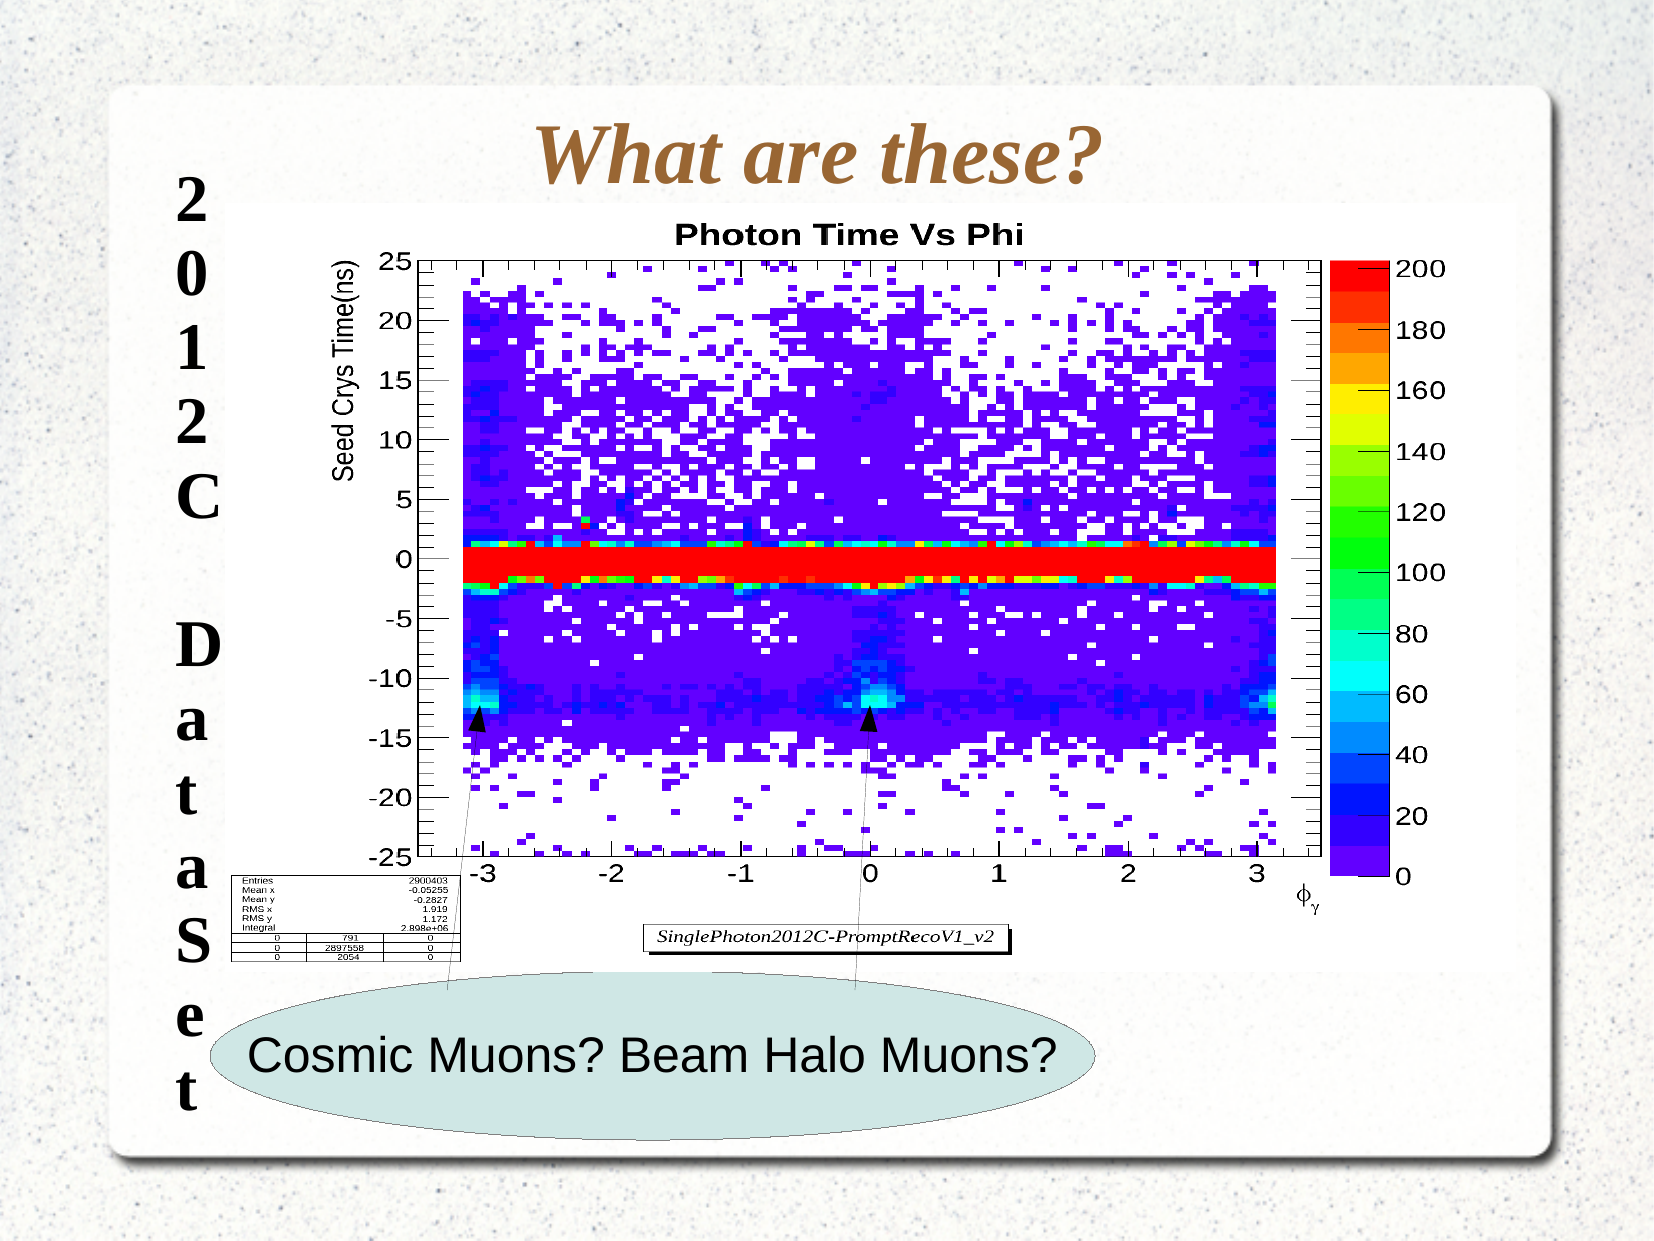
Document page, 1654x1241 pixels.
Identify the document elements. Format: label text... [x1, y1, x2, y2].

title What are these? [360, 105, 1276, 203]
list 2012C DataSet [105, 162, 196, 1126]
text_box Cosmic Muons? Beam Halo Muons? [210, 972, 1096, 1141]
picture [0, 0, 1654, 1241]
